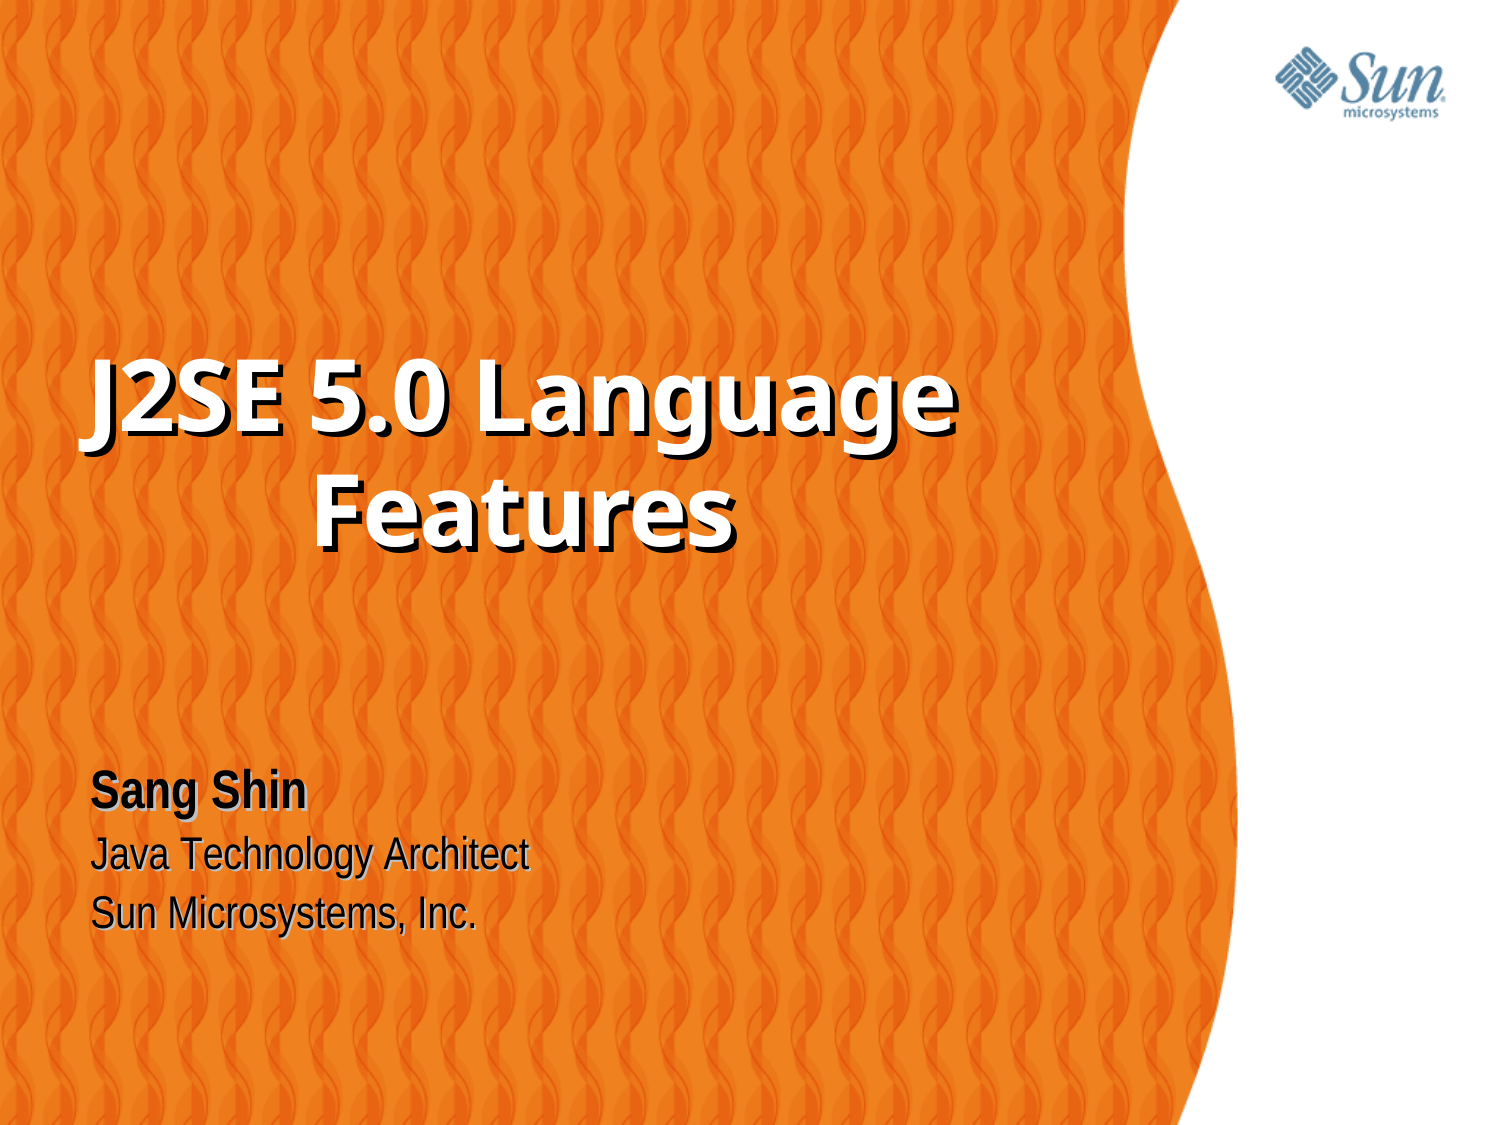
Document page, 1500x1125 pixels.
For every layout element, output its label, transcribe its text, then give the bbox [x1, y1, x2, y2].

picture [0, 0, 1500, 1125]
list Sang Shin Java Technology Architect Sun Microsystems, Inc. [90, 766, 1081, 987]
title J2SE 5.0 Language Features [86, 324, 1039, 571]
